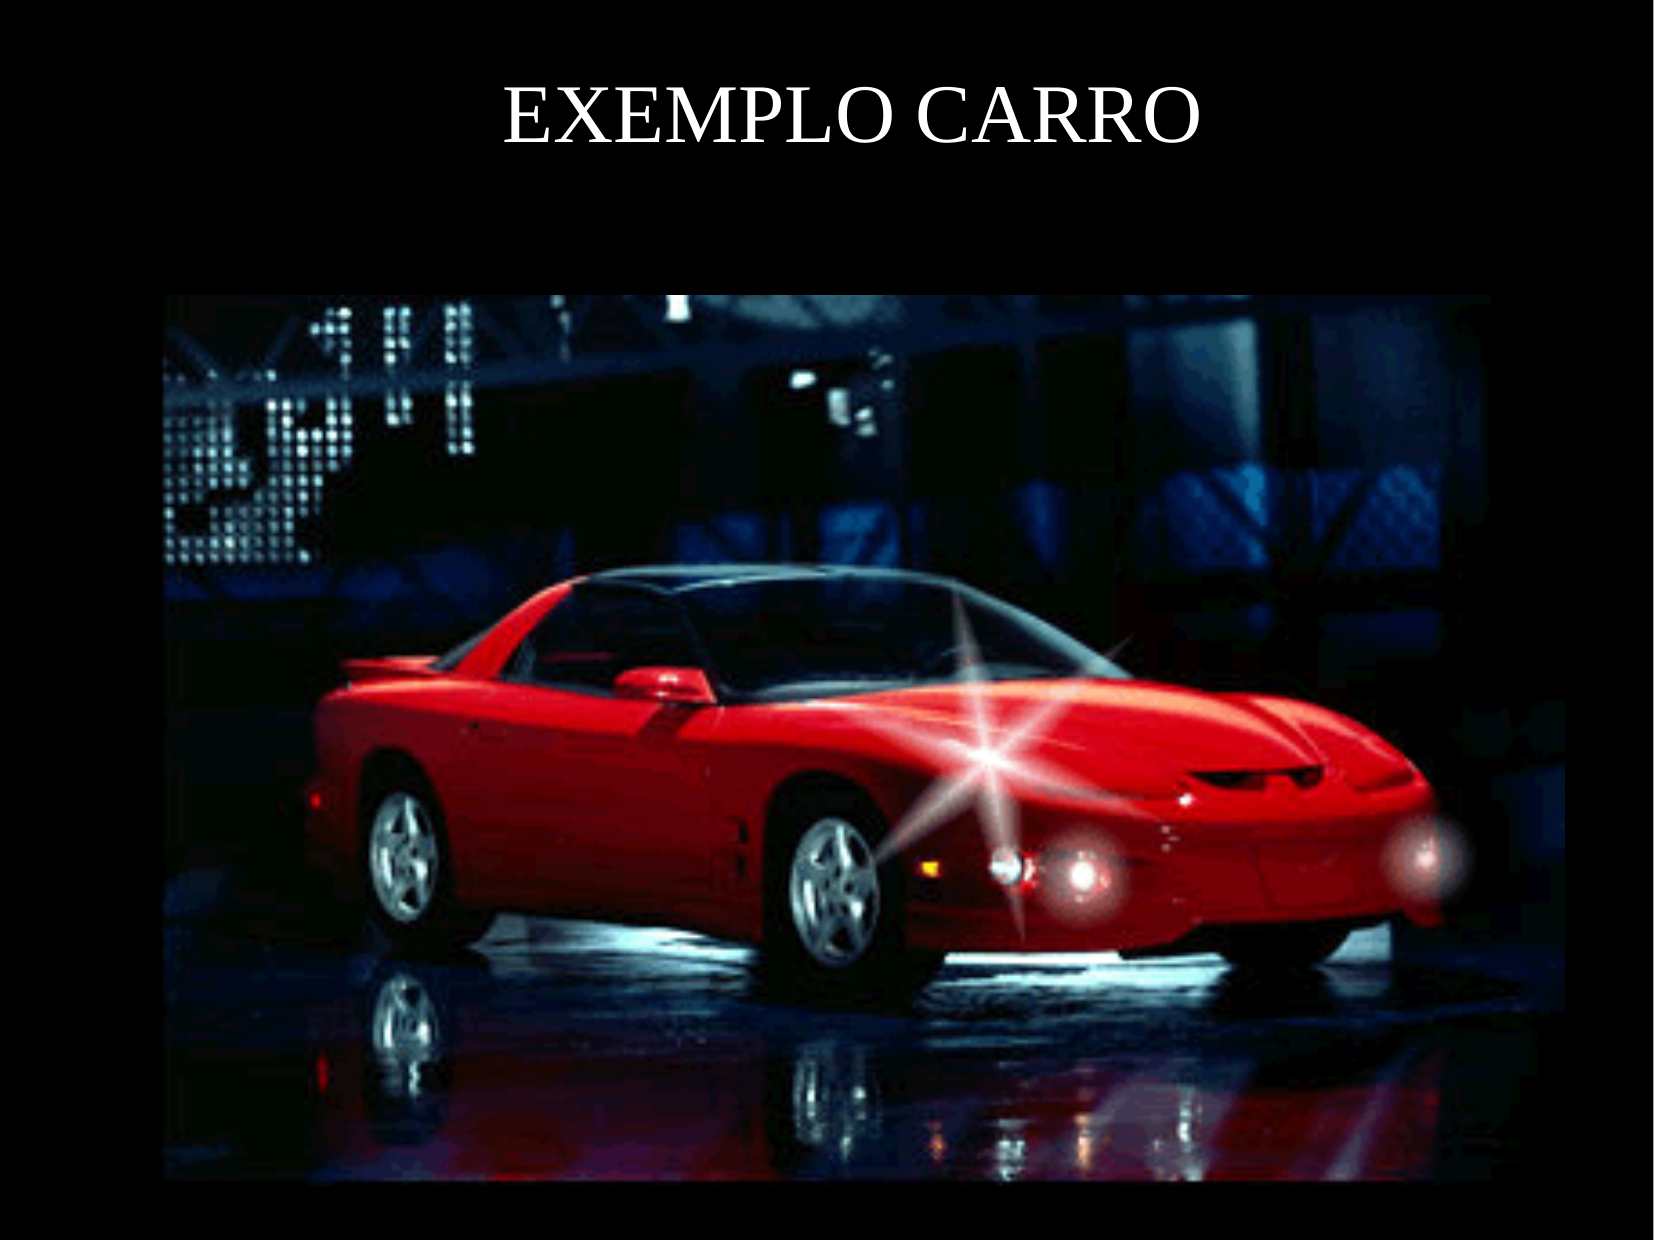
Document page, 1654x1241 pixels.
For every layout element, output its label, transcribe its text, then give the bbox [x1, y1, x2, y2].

picture [161, 295, 1565, 1186]
text_box EXEMPLO CARRO [487, 60, 1615, 352]
